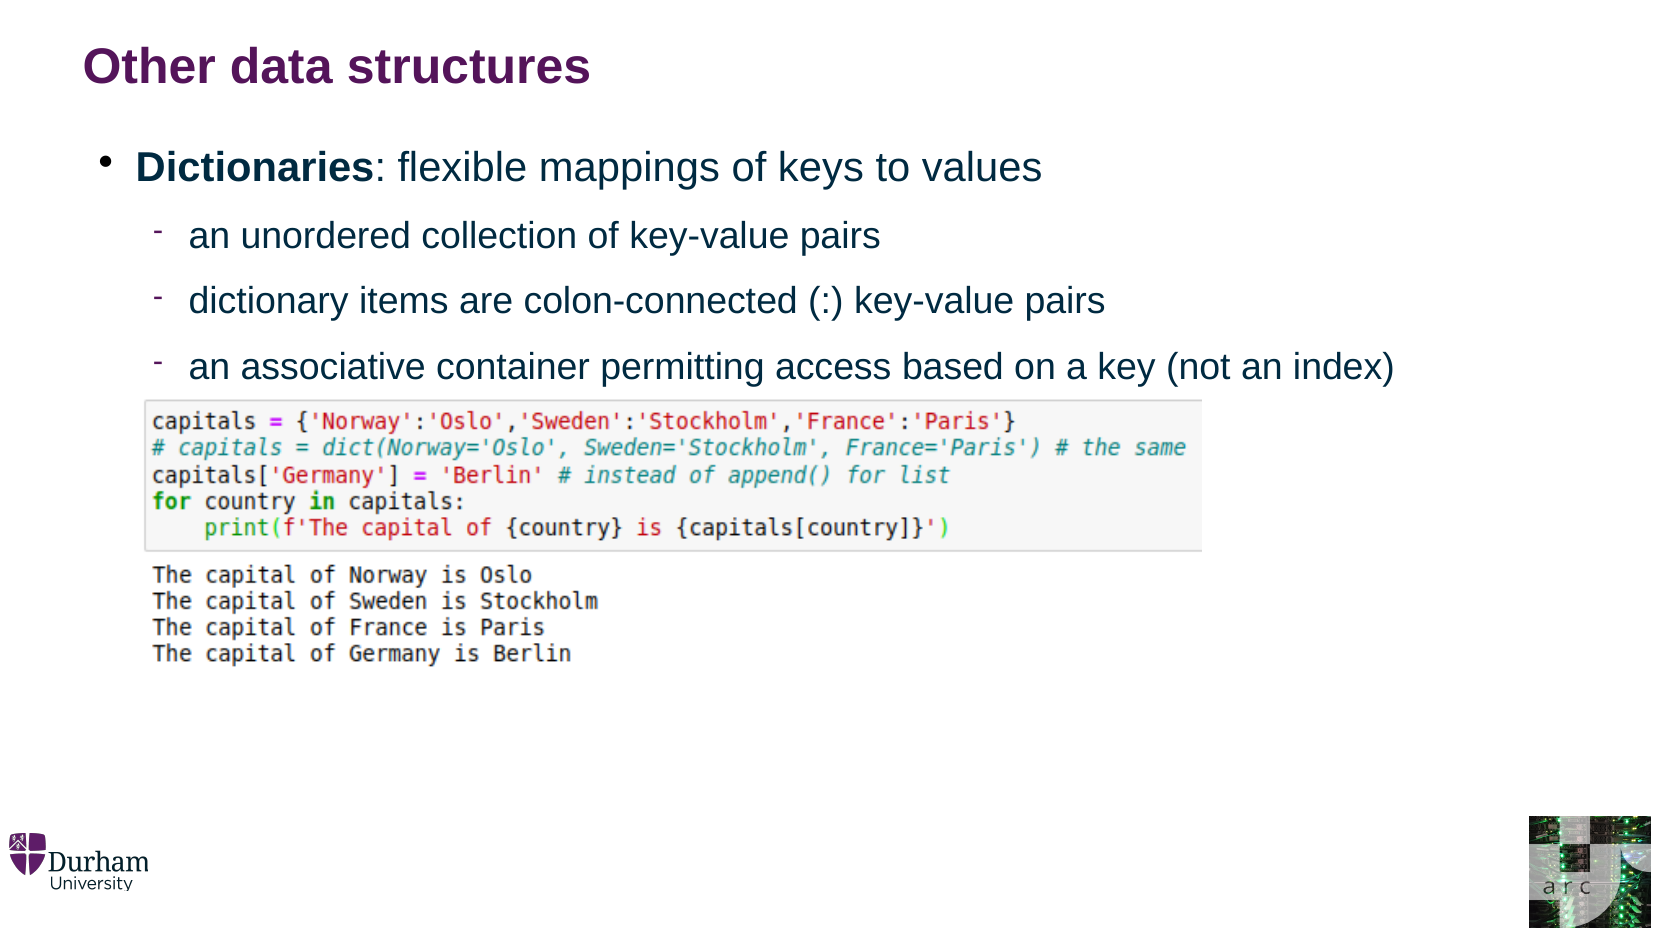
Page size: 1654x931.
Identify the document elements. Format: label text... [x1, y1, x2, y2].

picture [1529, 816, 1651, 928]
picture [9, 833, 148, 891]
list Dictionaries: flexible mappings of keys to values an unordered collection of key-value pairs dictionary items are colon-connected (:) key-value pairs an associative container permitting access based on a key (not an index) [82, 141, 1571, 745]
title Other data structures [82, 36, 1571, 93]
picture [138, 395, 1202, 678]
